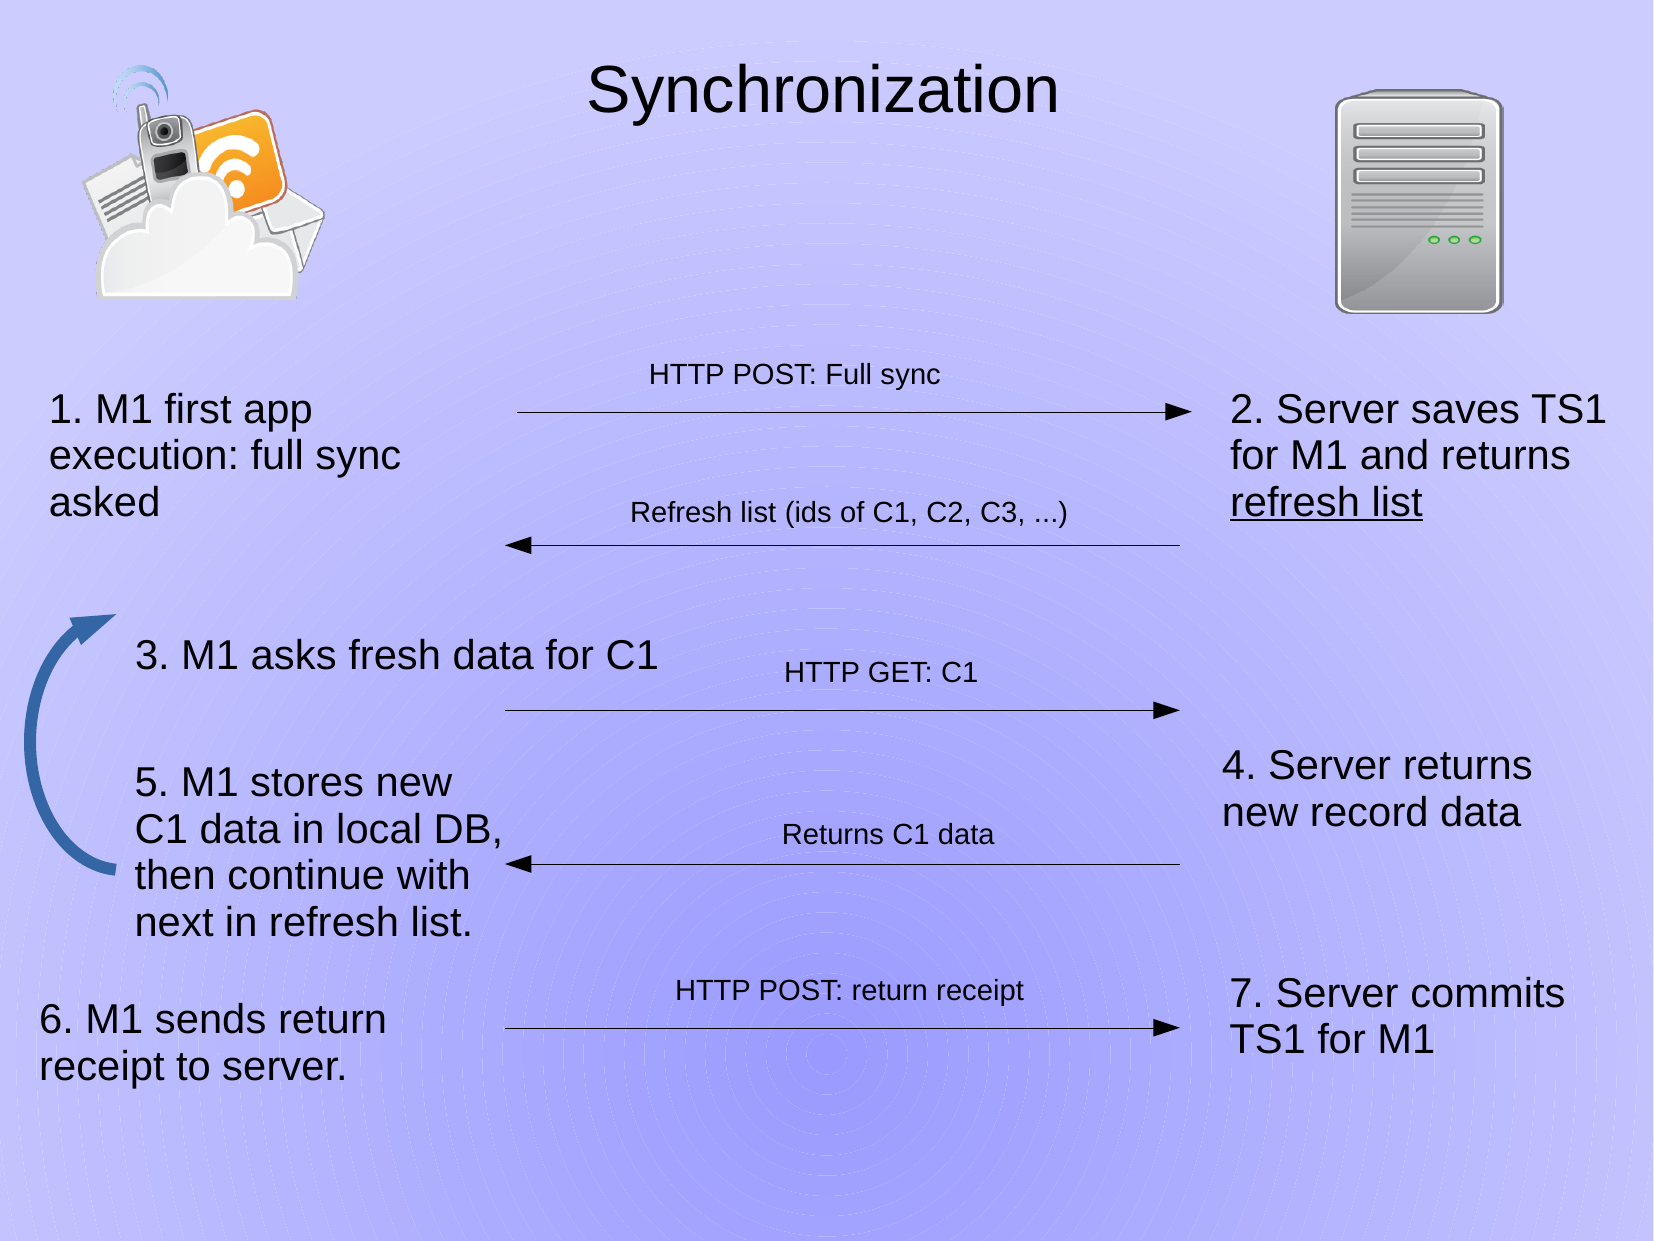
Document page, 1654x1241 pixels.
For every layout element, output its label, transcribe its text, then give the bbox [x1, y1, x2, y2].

picture [1335, 89, 1504, 314]
text_box Refresh list (ids of C1, C2, C3, ...) [630, 480, 1102, 546]
text_box HTTP POST: Full sync [648, 351, 1027, 397]
text_box 4. Server returns new record data [1221, 741, 1600, 835]
text_box 6. M1 sends return receipt to server. [39, 972, 418, 1114]
text_box 1. M1 first app execution: full sync asked [48, 385, 511, 526]
text_box 2. Server saves TS1 for M1 and returns refresh list [1230, 385, 1609, 526]
text_box HTTP POST: return receipt [675, 957, 1124, 1024]
text_box 3. M1 asks fresh data for C1 [135, 585, 676, 725]
text_box HTTP GET: C1 [784, 650, 1053, 696]
text_box Synchronization [86, 29, 1576, 151]
text_box Returns C1 data [781, 811, 1161, 857]
text_box 5. M1 stores new C1 data in local DB, then continue with next in refresh list. [134, 759, 513, 946]
text_box 7. Server commits TS1 for M1 [1229, 946, 1608, 1087]
picture [82, 65, 331, 301]
